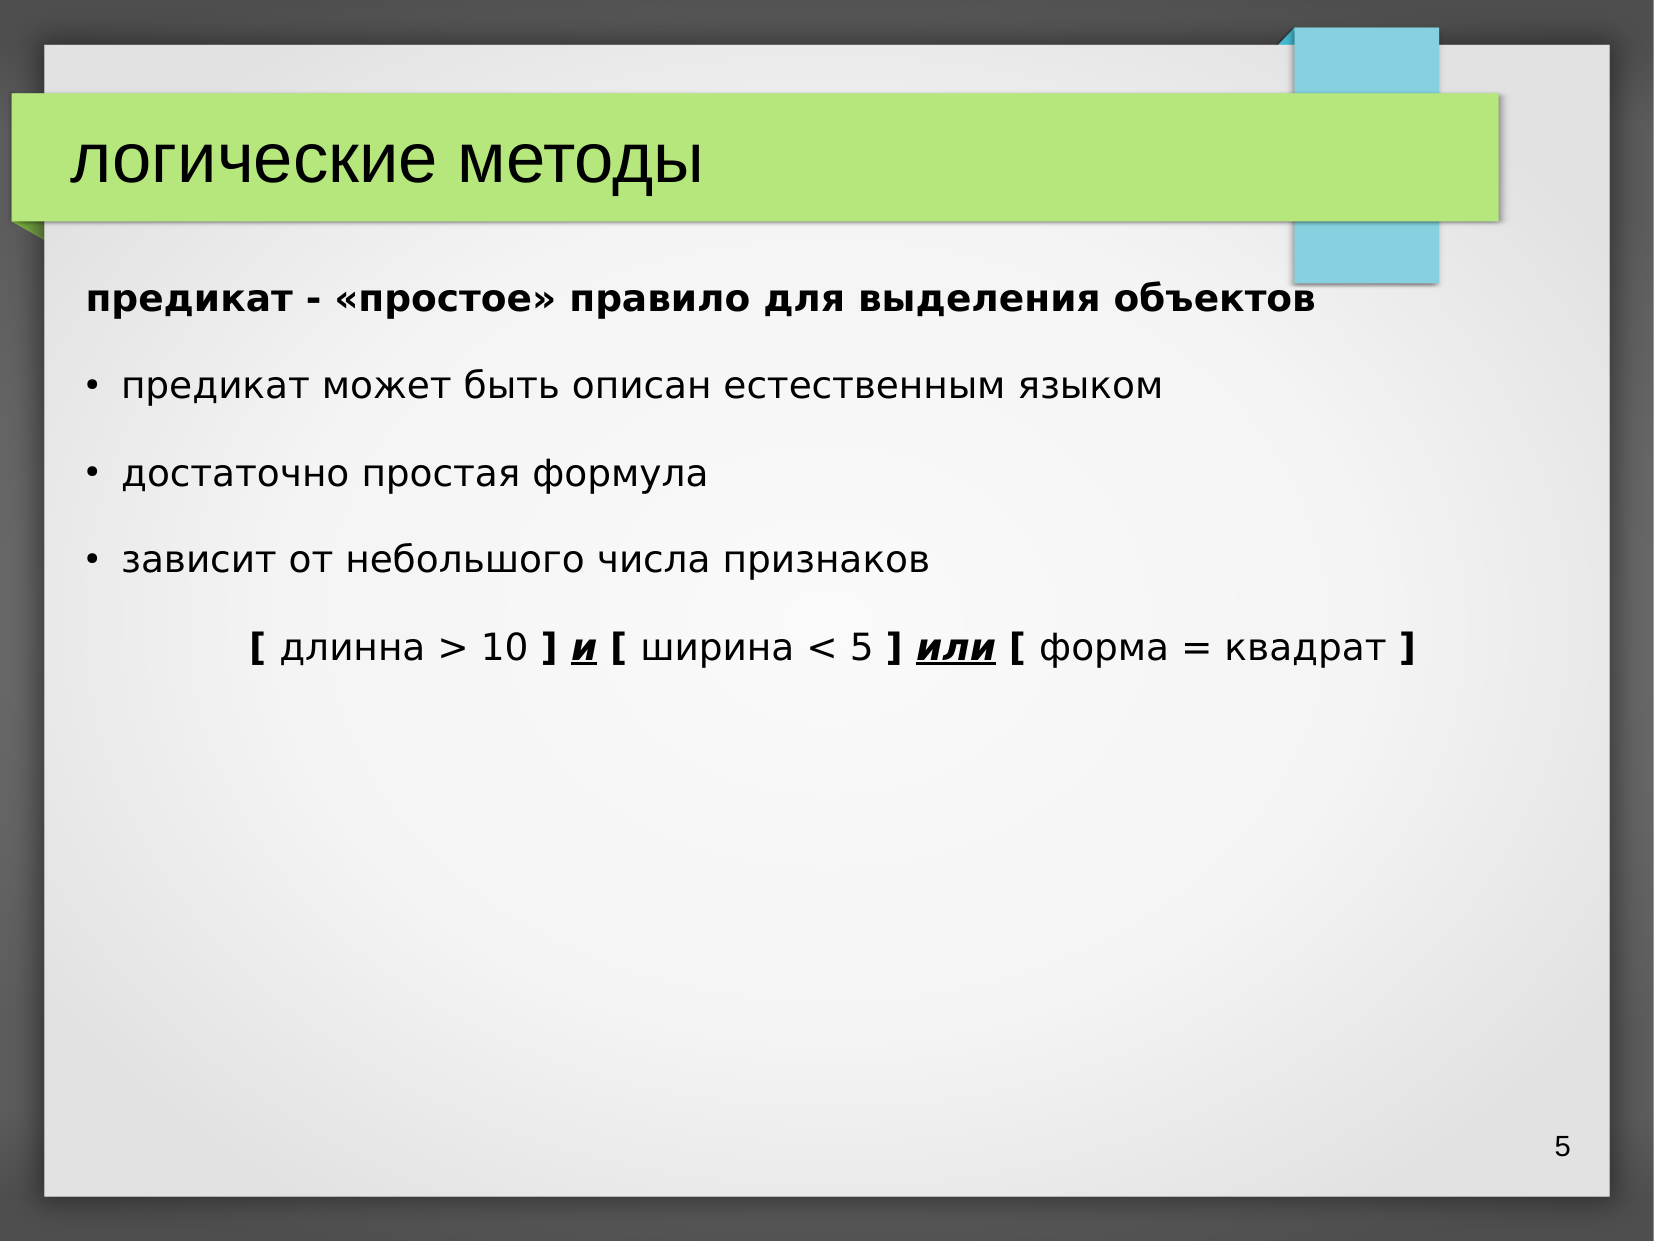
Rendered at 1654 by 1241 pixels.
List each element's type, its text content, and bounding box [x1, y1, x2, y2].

title логические методы [70, 118, 1205, 199]
picture [0, 0, 1654, 1241]
text_box предикат - «простое» правило для выделения объектов предикат может быть описан естественным языком достаточно простая формула зависит от небольшого числа признаков [ длинна > 10 ] и [ ширина < 5 ] или [ форма = квадрат ] [70, 269, 1595, 825]
